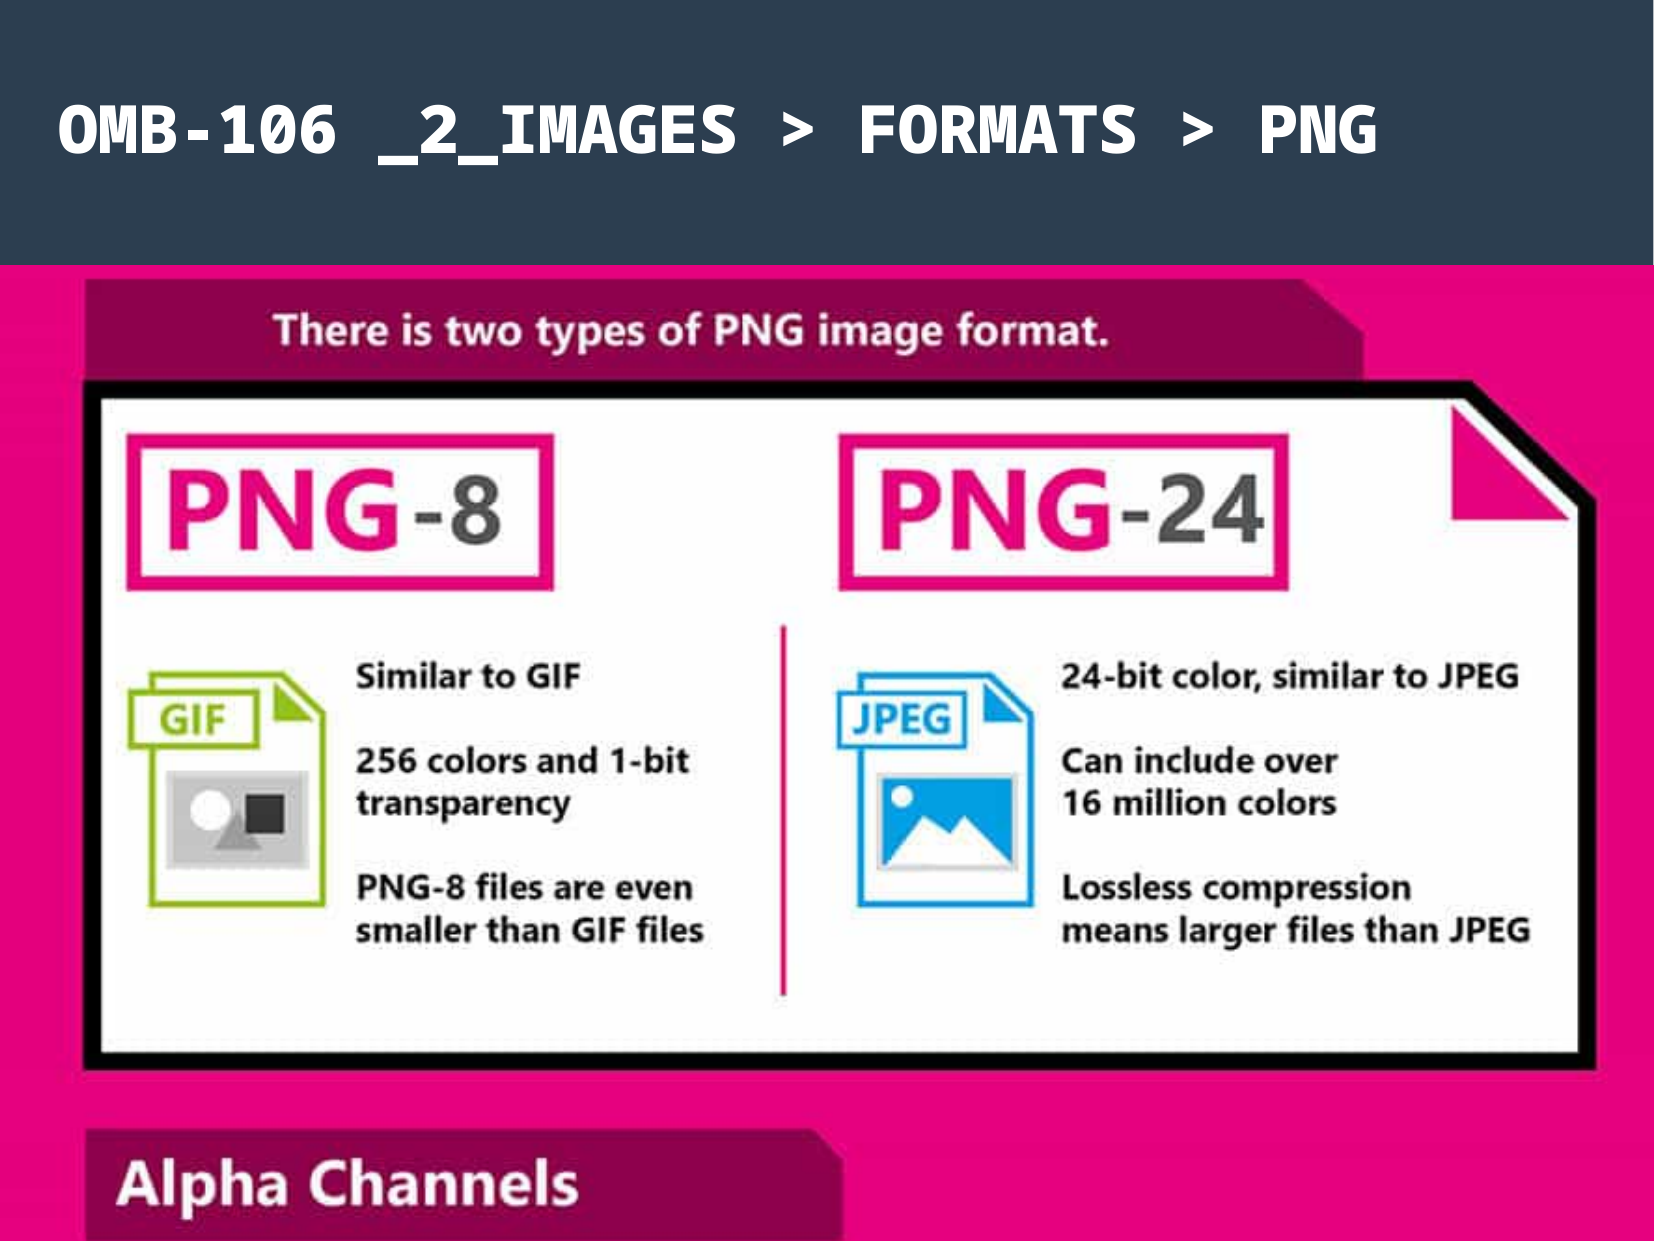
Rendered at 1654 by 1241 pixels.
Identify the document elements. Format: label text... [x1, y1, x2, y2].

picture [0, 265, 1654, 1241]
title OMB-106 _2_IMAGES > FORMATS > PNG [58, 49, 1595, 207]
